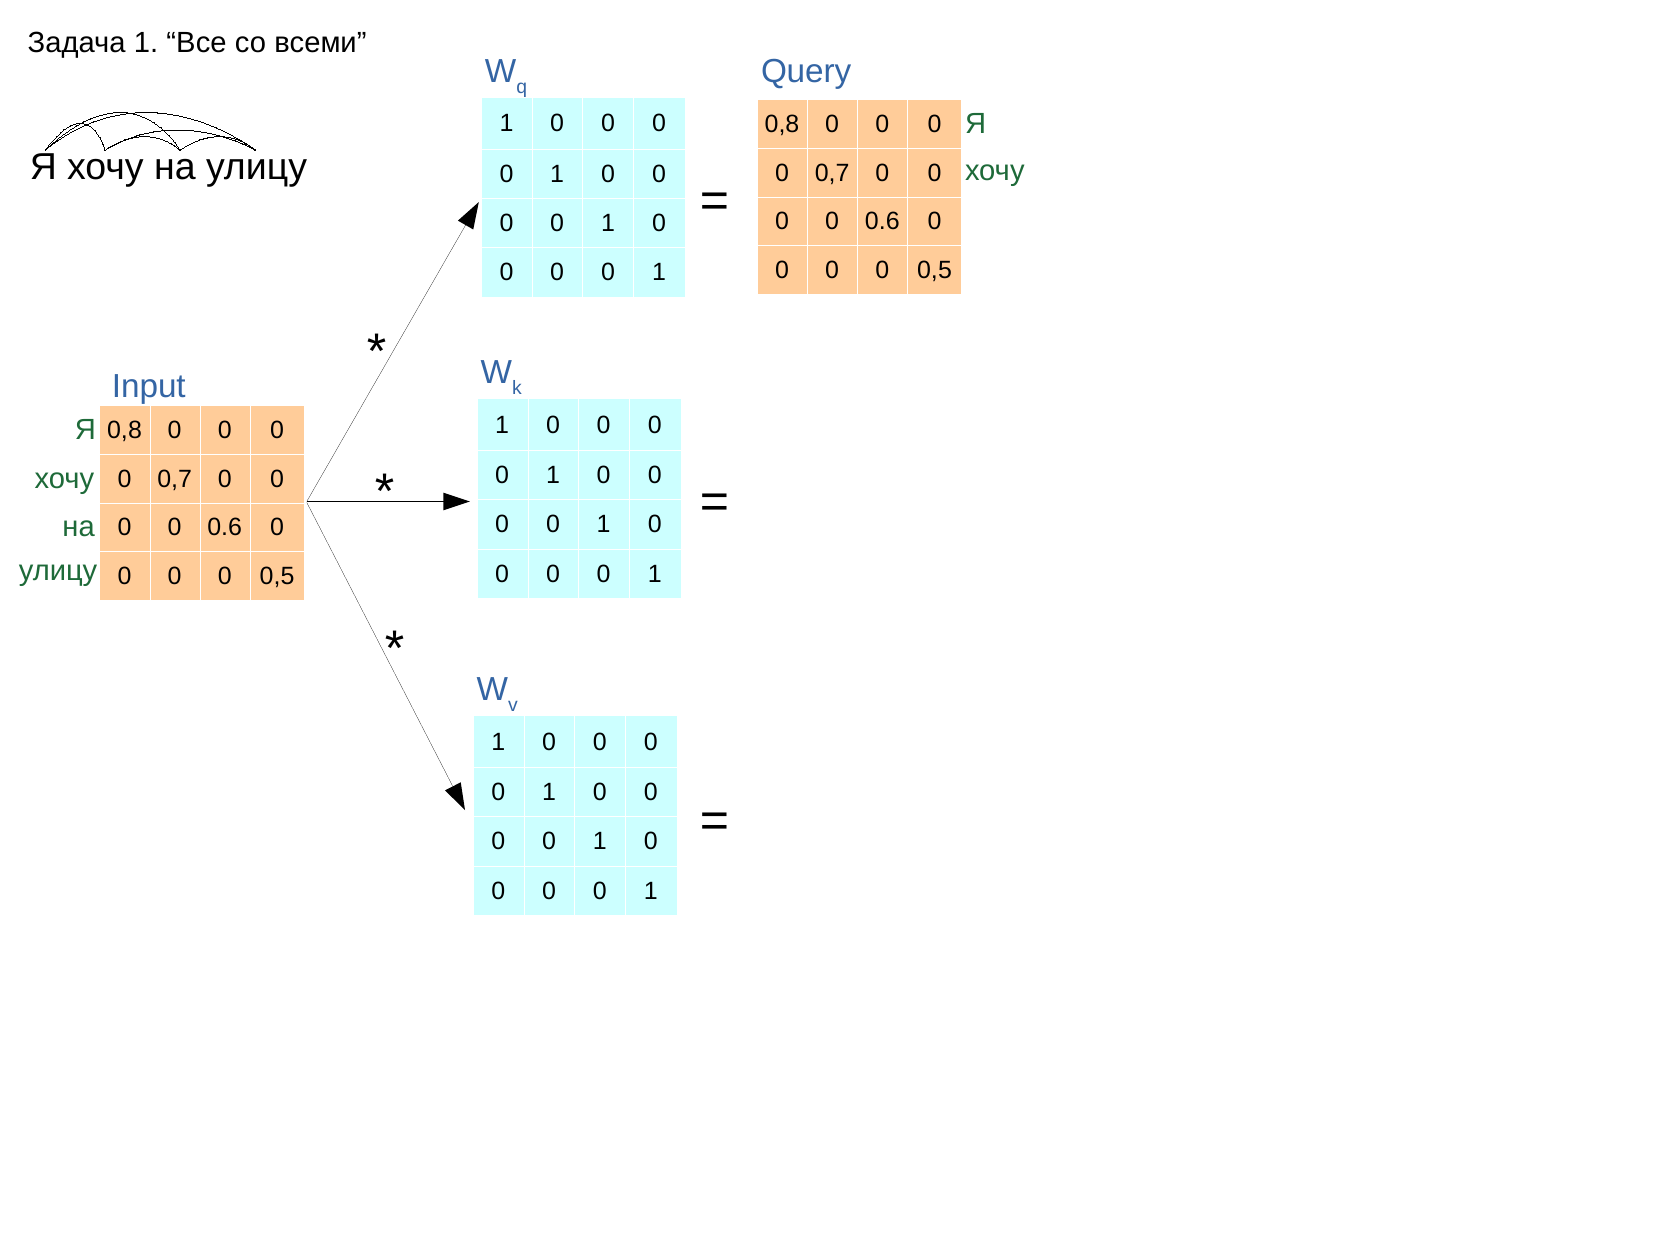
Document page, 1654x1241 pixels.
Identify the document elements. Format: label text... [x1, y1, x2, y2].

table_header 0 [525, 716, 574, 767]
table_cell 0 [482, 199, 532, 247]
table_cell 0 [579, 550, 629, 598]
table_header 1 [478, 399, 528, 450]
text_box Wv [461, 663, 561, 724]
table_header 0 [201, 406, 250, 454]
text_box * [352, 316, 397, 387]
table_cell 0 [579, 451, 629, 499]
table_header 0 [626, 716, 677, 767]
table_cell 0 [201, 552, 250, 600]
table_header 0,8 [758, 100, 807, 148]
table_cell 0 [482, 248, 532, 297]
table_cell 0 [251, 504, 304, 551]
table_cell 0 [478, 550, 528, 598]
table_cell 0 [533, 199, 582, 247]
table_cell 0 [474, 768, 524, 816]
table_cell 0.6 [201, 504, 250, 551]
text_box = [685, 784, 737, 856]
table_cell 0,5 [908, 246, 961, 294]
table_cell 0 [583, 248, 633, 297]
table_header 0 [579, 399, 629, 450]
table_cell 0 [626, 768, 677, 816]
text_box Wq [470, 45, 569, 106]
table_cell 0 [482, 150, 532, 198]
table_cell 0 [529, 500, 578, 549]
table_cell 0 [858, 246, 907, 294]
table_header 0 [583, 98, 633, 149]
table_cell 0 [151, 552, 200, 600]
table_cell 0 [100, 504, 150, 551]
table_header 1 [474, 716, 524, 767]
table_header 0 [575, 716, 625, 767]
table_cell 1 [533, 150, 582, 198]
table_cell 0,7 [808, 149, 857, 197]
text_box Query [746, 45, 867, 100]
table_cell 1 [583, 199, 633, 247]
table_cell 0 [478, 451, 528, 499]
table_cell 1 [634, 248, 685, 297]
text_box * [360, 456, 405, 541]
text_box Input [97, 360, 211, 412]
table_cell 1 [626, 867, 677, 915]
table_header 0 [634, 98, 685, 149]
table_cell 1 [579, 500, 629, 549]
text_box Я [60, 405, 99, 454]
table_cell 0 [630, 451, 681, 499]
table_cell 0 [908, 149, 961, 197]
text_box улицу [3, 546, 99, 595]
table_cell 0 [630, 500, 681, 549]
text_box = [685, 466, 737, 537]
table_cell 0 [100, 455, 150, 503]
table_header 0 [151, 406, 200, 454]
table_header 0 [251, 406, 304, 454]
text_box хочу [950, 146, 1066, 195]
table_header 0 [630, 399, 681, 450]
table_cell 0 [758, 198, 807, 245]
table_header 0 [533, 98, 582, 149]
table_cell 0 [583, 150, 633, 198]
table_header 0 [529, 399, 578, 450]
text_box = [685, 165, 737, 236]
table_cell 0 [151, 504, 200, 551]
text_box хочу [19, 454, 99, 503]
table_cell 0 [758, 149, 807, 197]
table_cell 0 [100, 552, 150, 600]
table_cell 0 [626, 817, 677, 866]
table_header 0,8 [100, 406, 150, 454]
table_cell 0 [634, 199, 685, 247]
table_header 0 [908, 100, 950, 148]
table_cell 0 [474, 817, 524, 866]
table_cell 0,7 [151, 455, 200, 503]
table_cell 0 [474, 867, 524, 915]
table_cell 0 [533, 248, 582, 297]
table_cell 1 [575, 817, 625, 866]
table_cell 0 [634, 150, 685, 198]
table_cell 0.6 [858, 198, 907, 245]
text_box Я [950, 99, 998, 146]
table_cell 1 [630, 550, 681, 598]
table_cell 0 [575, 867, 625, 915]
table_cell 0 [478, 500, 528, 549]
table_cell 0,5 [251, 552, 304, 600]
table_cell 0 [251, 455, 304, 503]
table_header 1 [482, 98, 532, 149]
table_cell 0 [808, 246, 857, 294]
table_cell 0 [858, 149, 907, 197]
table_cell 1 [529, 451, 578, 499]
table_cell 1 [525, 768, 574, 816]
text_box Я хочу на улицу [15, 138, 323, 196]
table_header 0 [858, 100, 907, 148]
table_cell 0 [525, 817, 574, 866]
text_box * [369, 613, 415, 684]
table_cell 0 [575, 768, 625, 816]
text_box Wk [465, 346, 565, 407]
text_box Задача 1. “Все со всеми” [12, 18, 451, 66]
table_cell 0 [201, 455, 250, 503]
table_cell 0 [758, 246, 807, 294]
table_cell 0 [808, 198, 857, 245]
table_header 0 [808, 100, 857, 148]
table_cell 0 [525, 867, 574, 915]
table_cell 0 [529, 550, 578, 598]
table_cell 0 [908, 198, 961, 245]
text_box на [47, 502, 99, 546]
